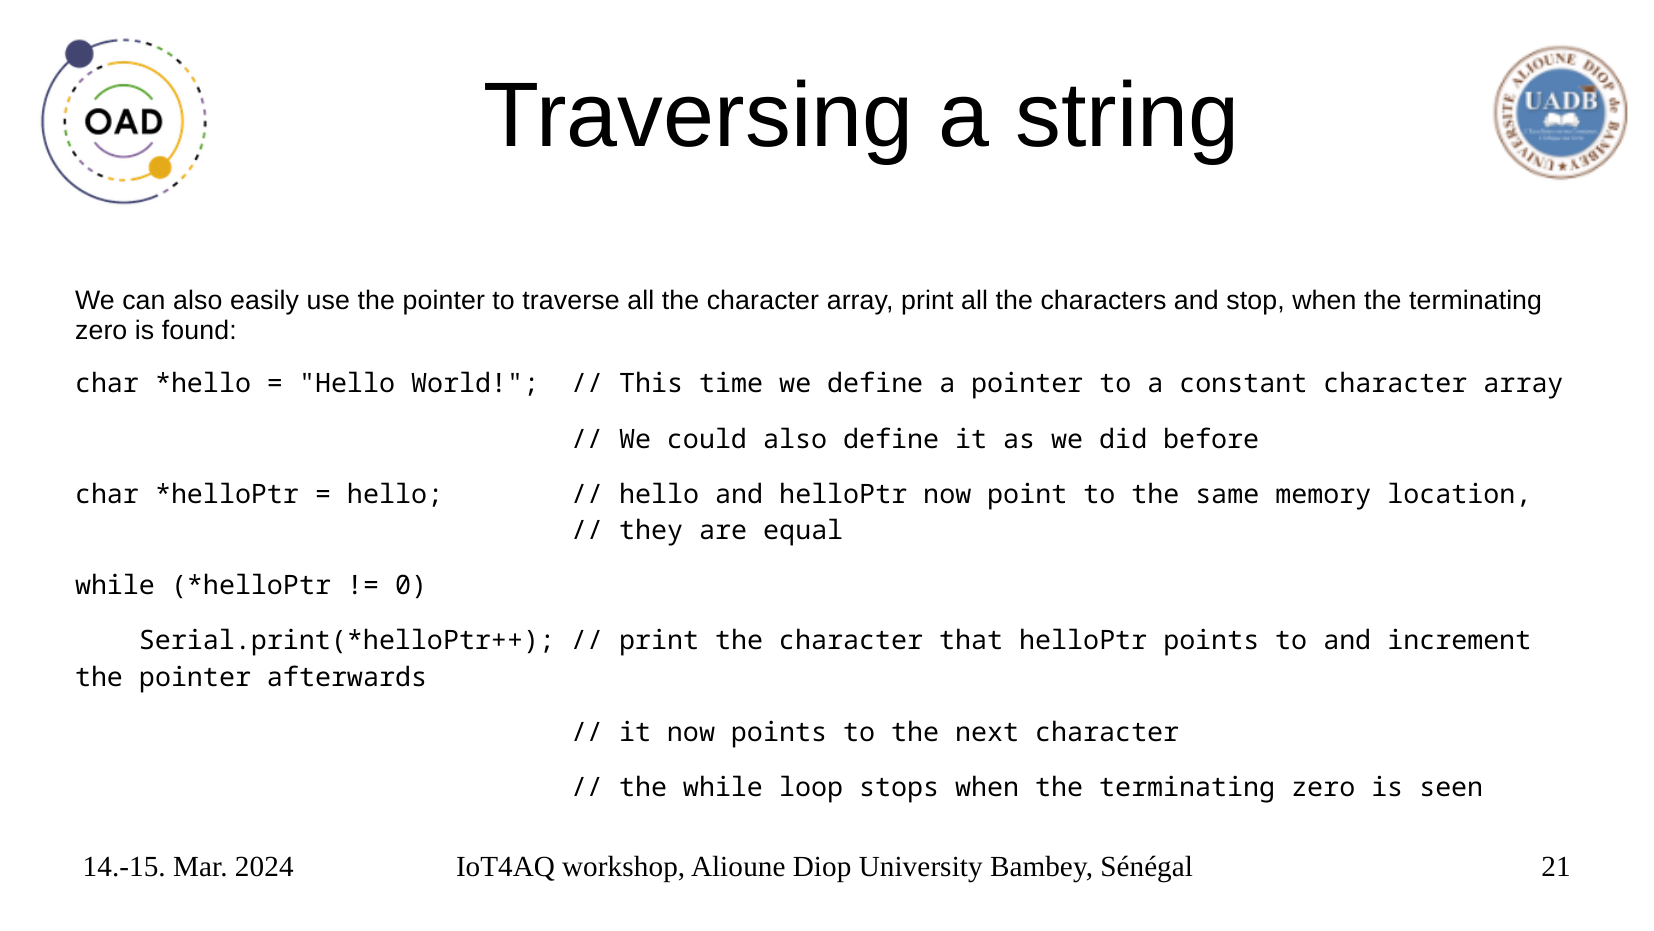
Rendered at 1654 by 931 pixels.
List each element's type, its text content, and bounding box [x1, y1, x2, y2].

title Traversing a string [278, 37, 1446, 193]
picture [0, 24, 242, 225]
list We can also easily use the pointer to traverse all the character array, print all the characters and stop, when the terminating zero is found: char *hello = "Hello World!"; // This time we define a pointer to a constant character array // We could also define it as we did before char *helloPtr = hello; // hello and helloPtr now point to the same memory location, // they are equal while (*helloPtr != 0) Serial.print(*helloPtr++); // print the character that helloPtr points to and increment the pointer afterwards // it now points to the next character // the while loop stops when the terminating zero is seen [75, 285, 1564, 826]
picture [1482, 37, 1641, 188]
